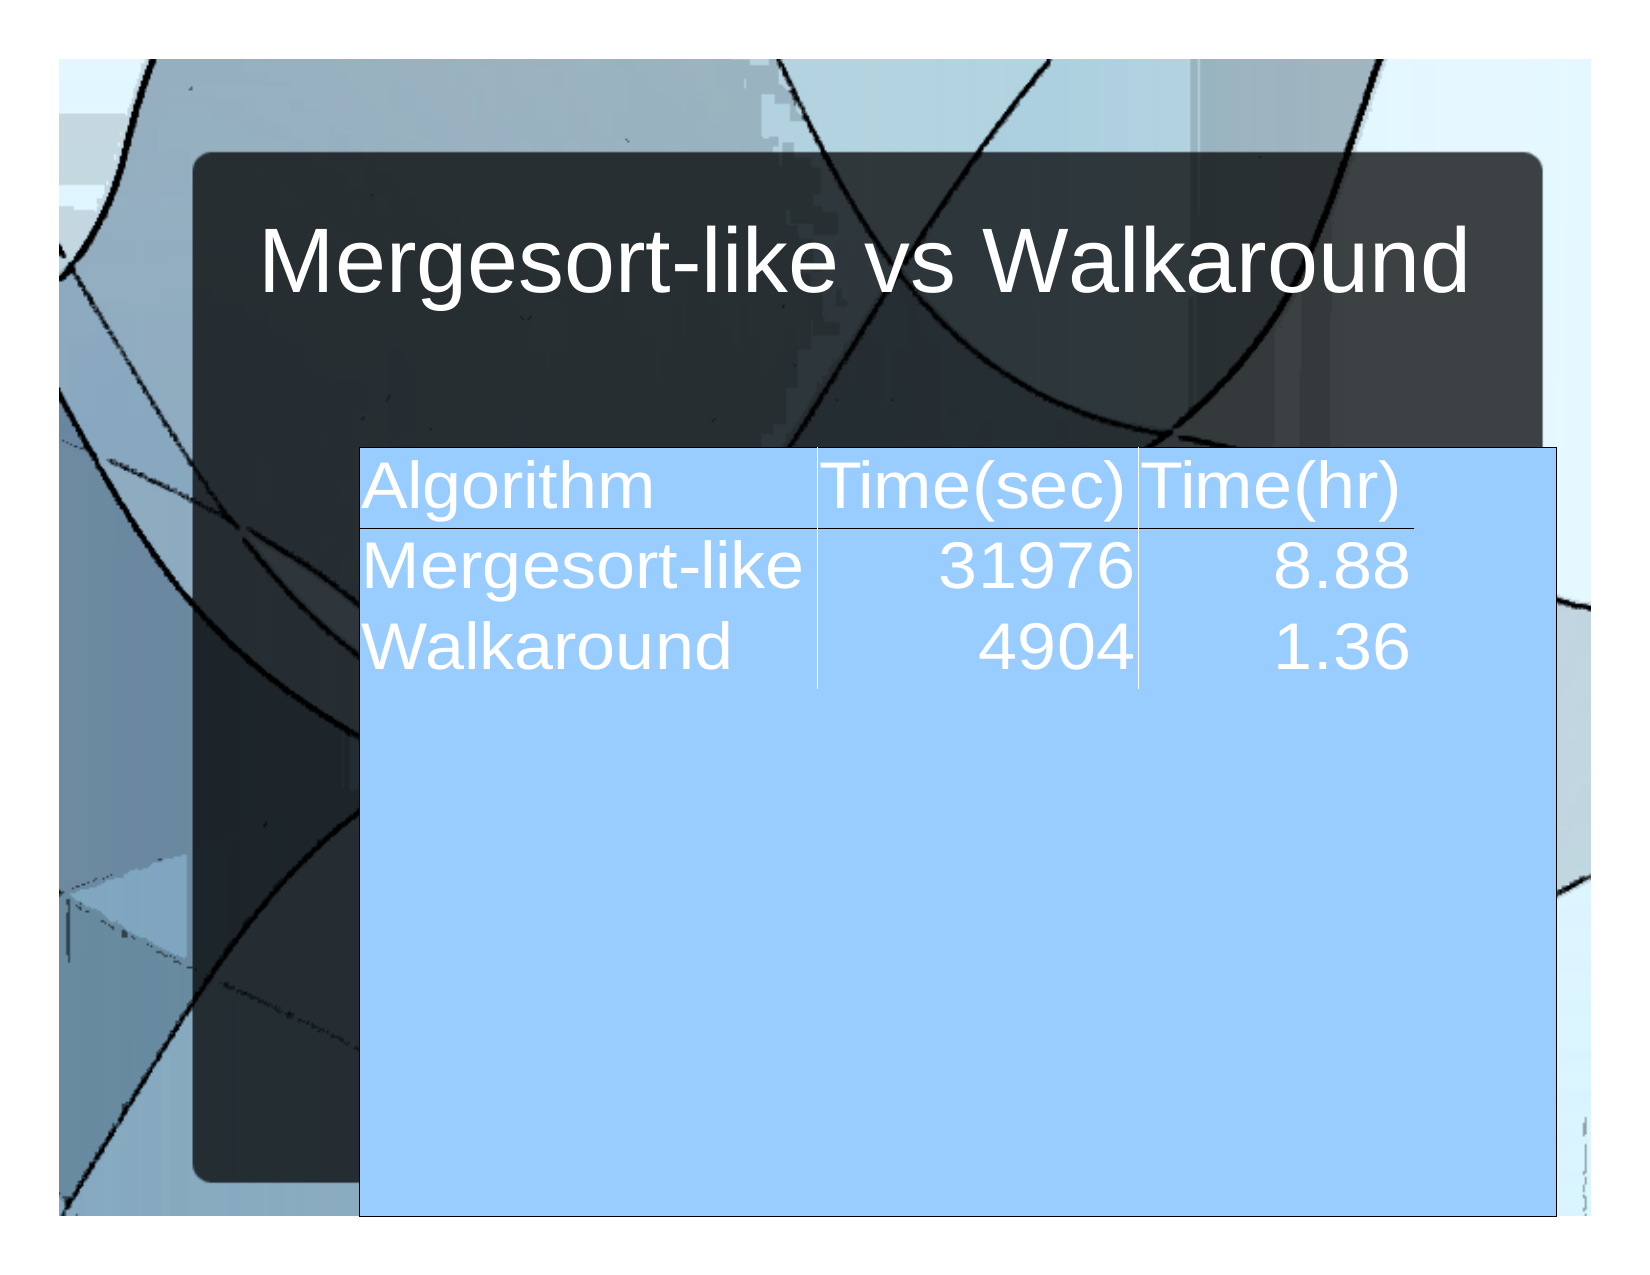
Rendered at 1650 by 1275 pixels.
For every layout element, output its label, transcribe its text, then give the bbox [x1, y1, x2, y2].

chart [359, 447, 1557, 1217]
picture [59, 59, 1591, 1216]
title Mergesort-like vs Walkaround [206, 167, 1526, 355]
